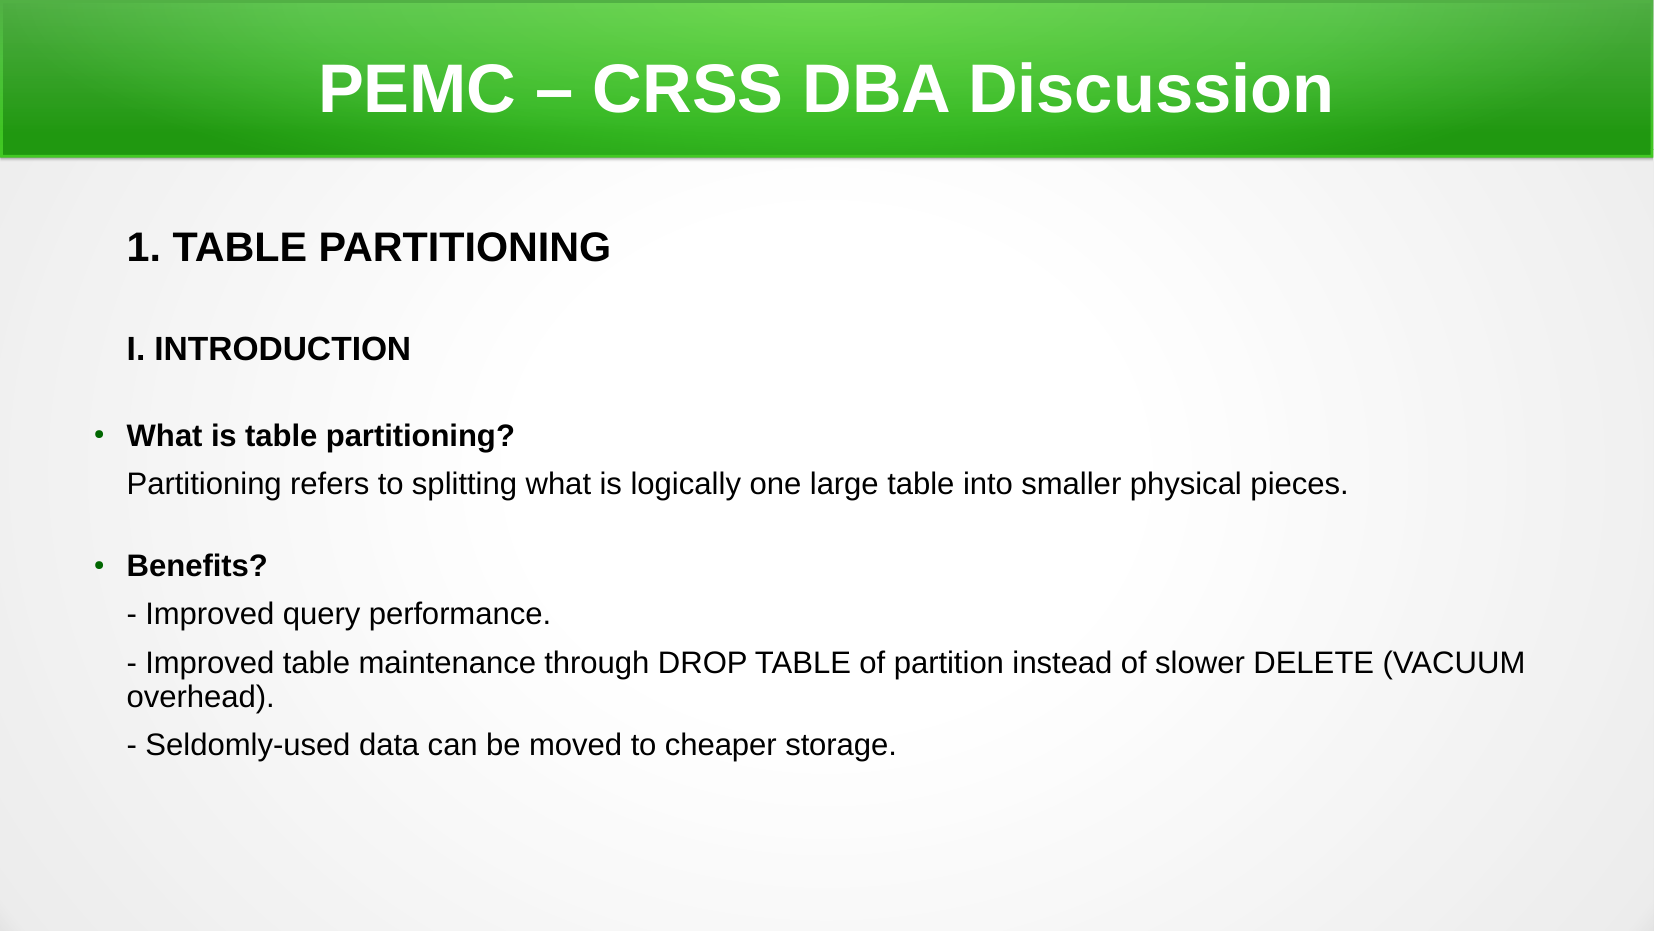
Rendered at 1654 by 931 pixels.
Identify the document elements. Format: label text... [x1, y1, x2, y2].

list 1. TABLE PARTITIONING I. INTRODUCTION What is table partitioning? Partitioning refers to splitting what is logically one large table into smaller physical pieces. Benefits? - Improved query performance. - Improved table maintenance through DROP TABLE of partition instead of slower DELETE (VACUUM overhead). - Seldomly-used data can be moved to cheaper storage. [82, 224, 1571, 764]
title PEMC – CRSS DBA Discussion [82, 35, 1571, 142]
